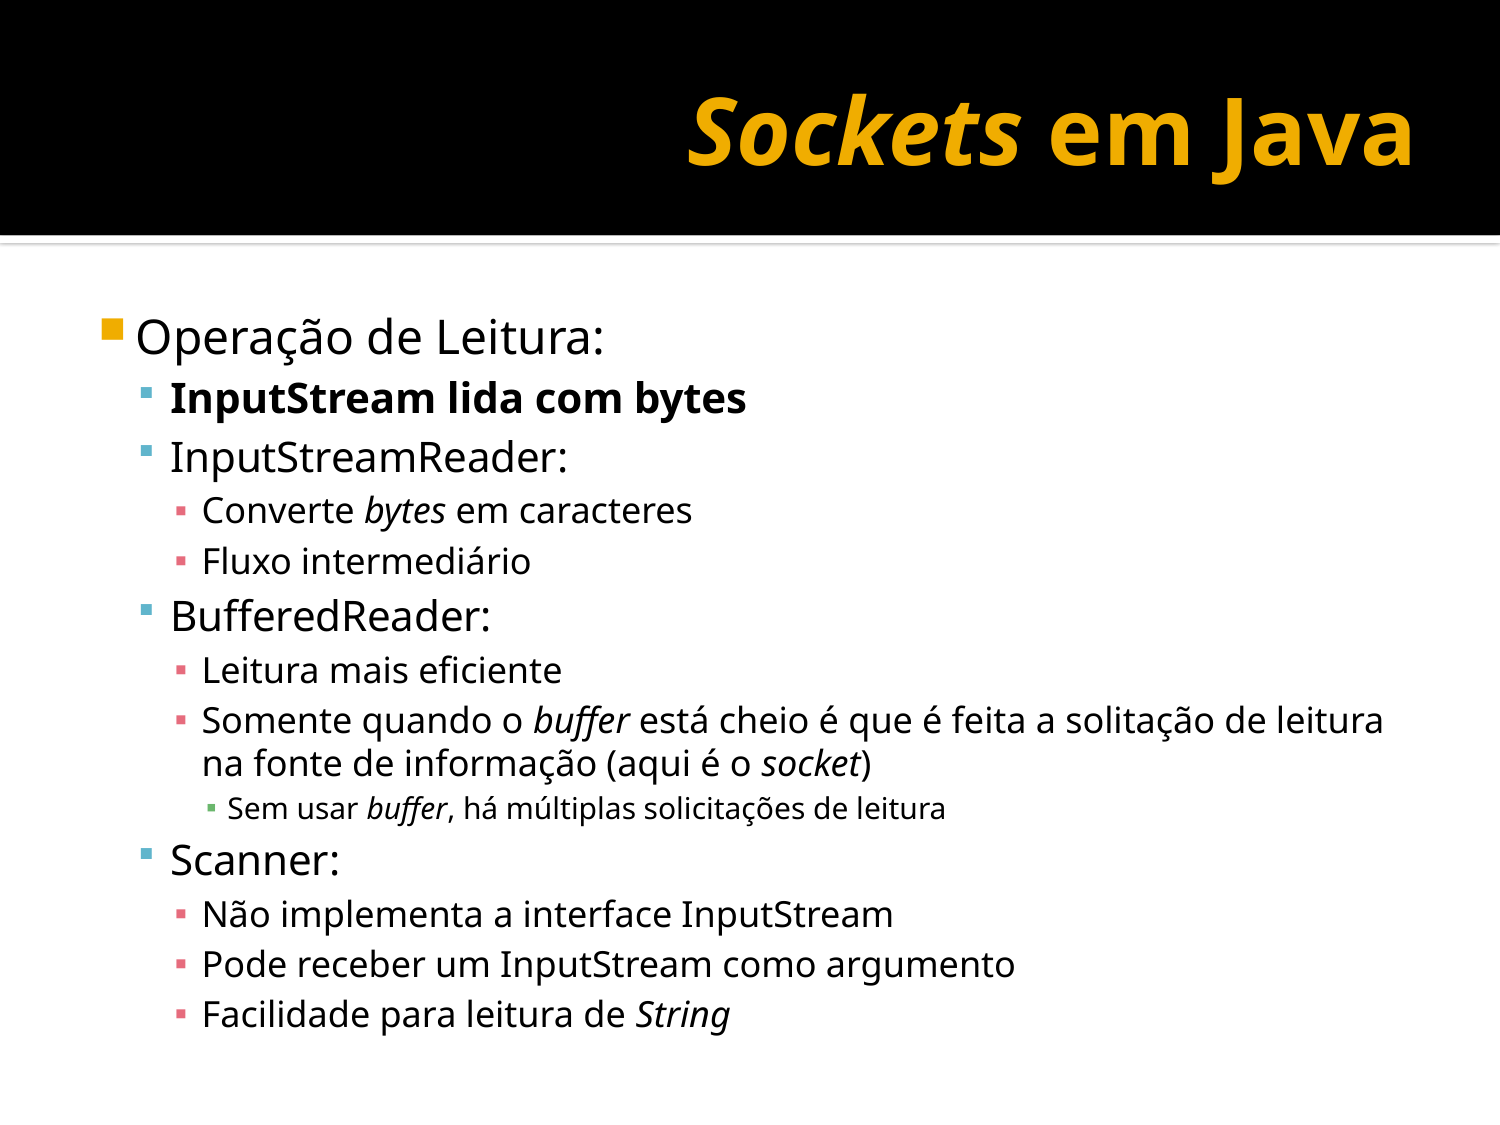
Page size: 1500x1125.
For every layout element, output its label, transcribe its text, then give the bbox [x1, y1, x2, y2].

title Sockets em Java [75, 25, 1425, 231]
list Operação de Leitura: InputStream lida com bytes InputStreamReader: Converte bytes em caracteres Fluxo intermediário BufferedReader: Leitura mais eficiente Somente quando o buffer está cheio é que é feita a solitação de leitura na fonte de informação (aqui é o socket) Sem usar buffer, há múltiplas solicitações de leitura Scanner: Não implementa a interface InputStream Pode receber um InputStream como argumento Facilidade para leitura de String [75, 291, 1425, 1050]
